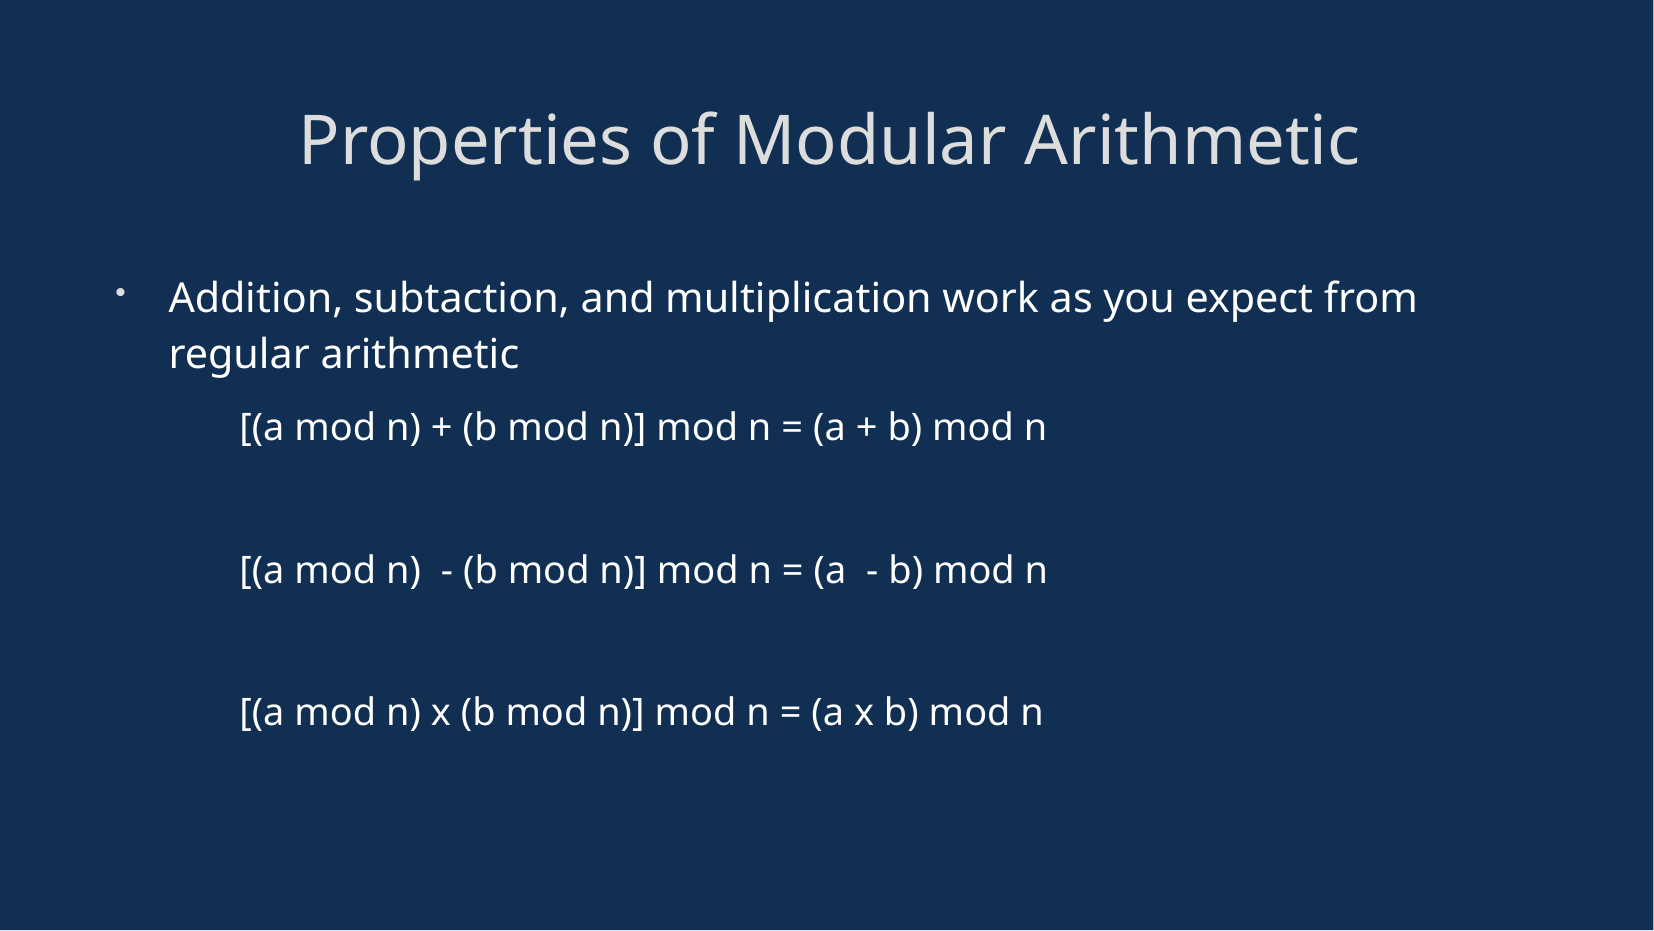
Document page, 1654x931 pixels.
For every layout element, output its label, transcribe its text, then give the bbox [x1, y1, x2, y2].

list Addition, subtaction, and multiplication work as you expect from regular arithmetic [(a mod n) + (b mod n)] mod n = (a + b) mod n [(a mod n) - (b mod n)] mod n = (a - b) mod n [(a mod n) x (b mod n)] mod n = (a x b) mod n [97, 268, 1563, 806]
title Properties of Modular Arithmetic [97, 56, 1563, 220]
